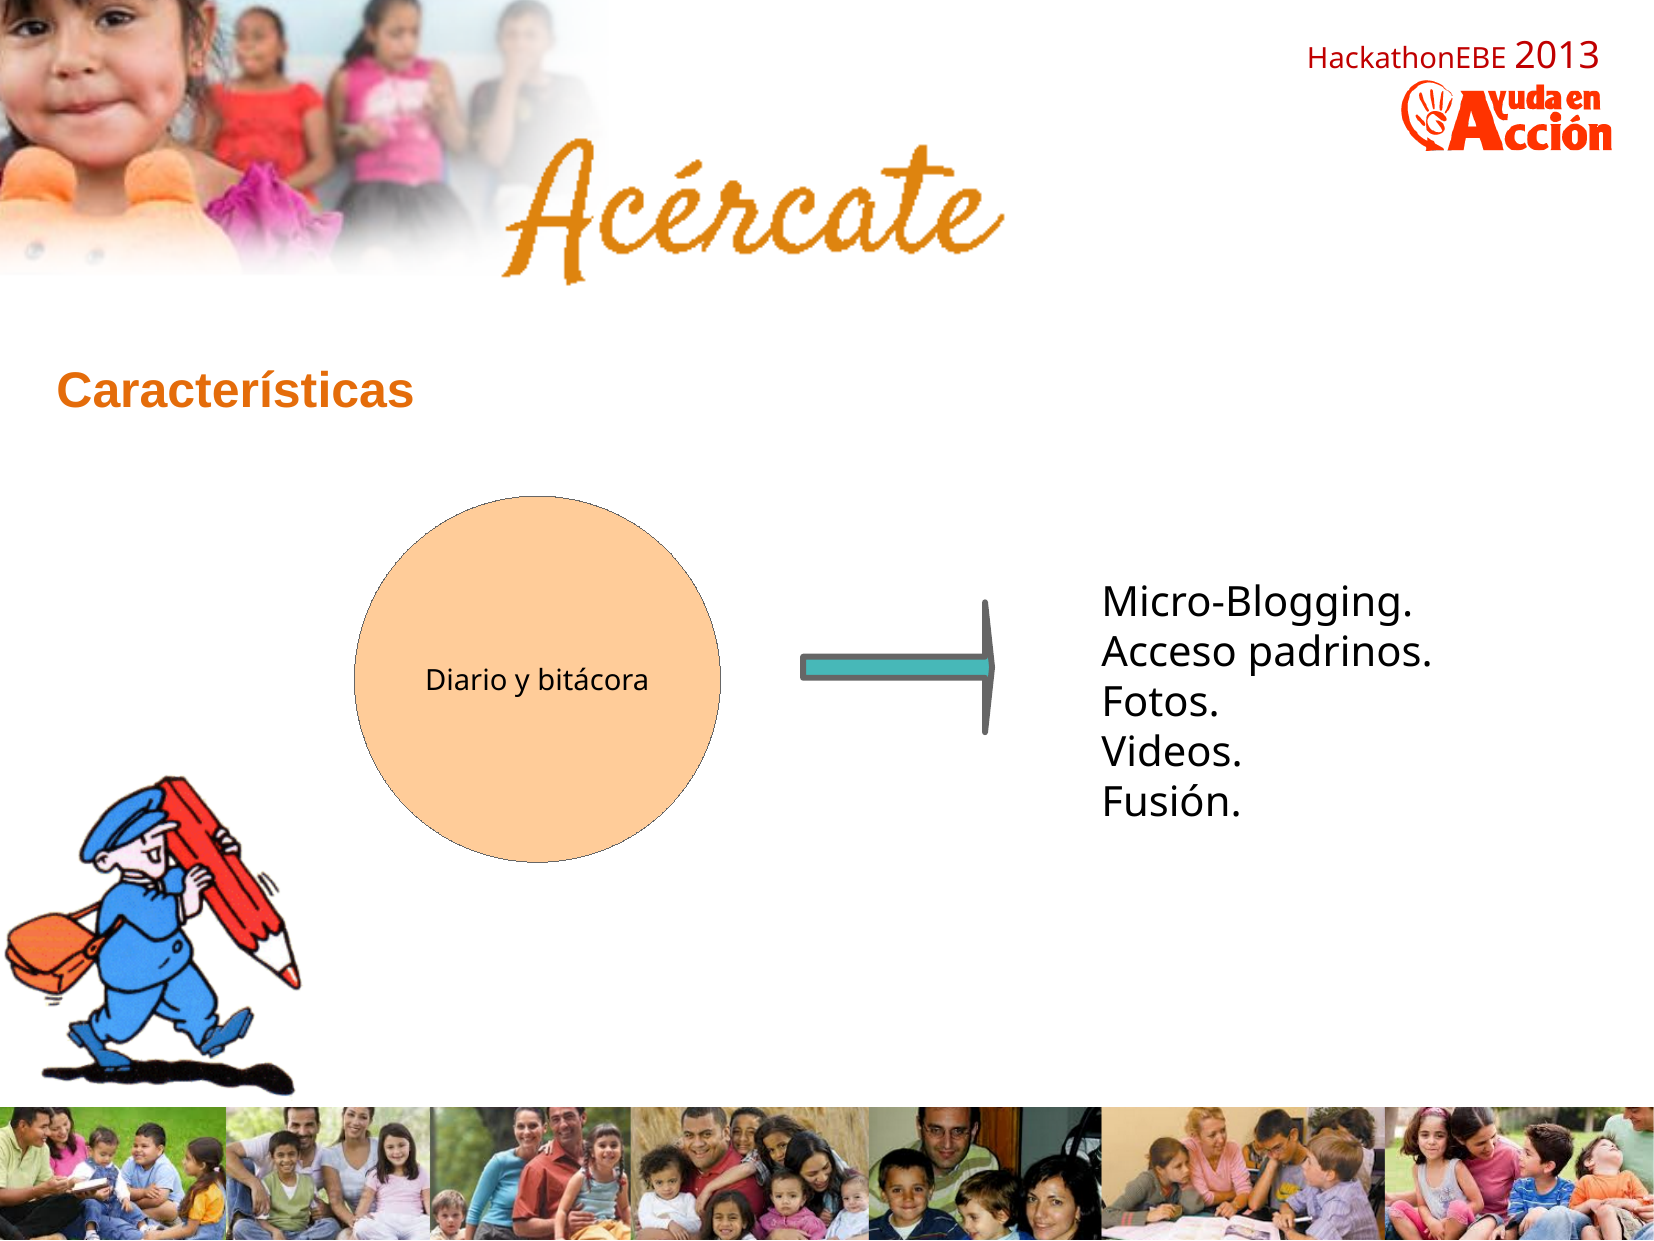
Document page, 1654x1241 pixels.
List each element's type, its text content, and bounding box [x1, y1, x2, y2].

text_box Diario y bitácora [354, 496, 721, 863]
picture [0, 772, 307, 1101]
text_box HackathonEBE 2013 [496, 0, 1601, 107]
text_box Características [41, 350, 569, 426]
text_box Micro-Blogging. Acceso padrinos. Fotos. Videos. Fusión. [1086, 566, 1654, 860]
text_box [803, 602, 993, 733]
picture [0, 1107, 1654, 1241]
picture [0, 0, 1612, 313]
